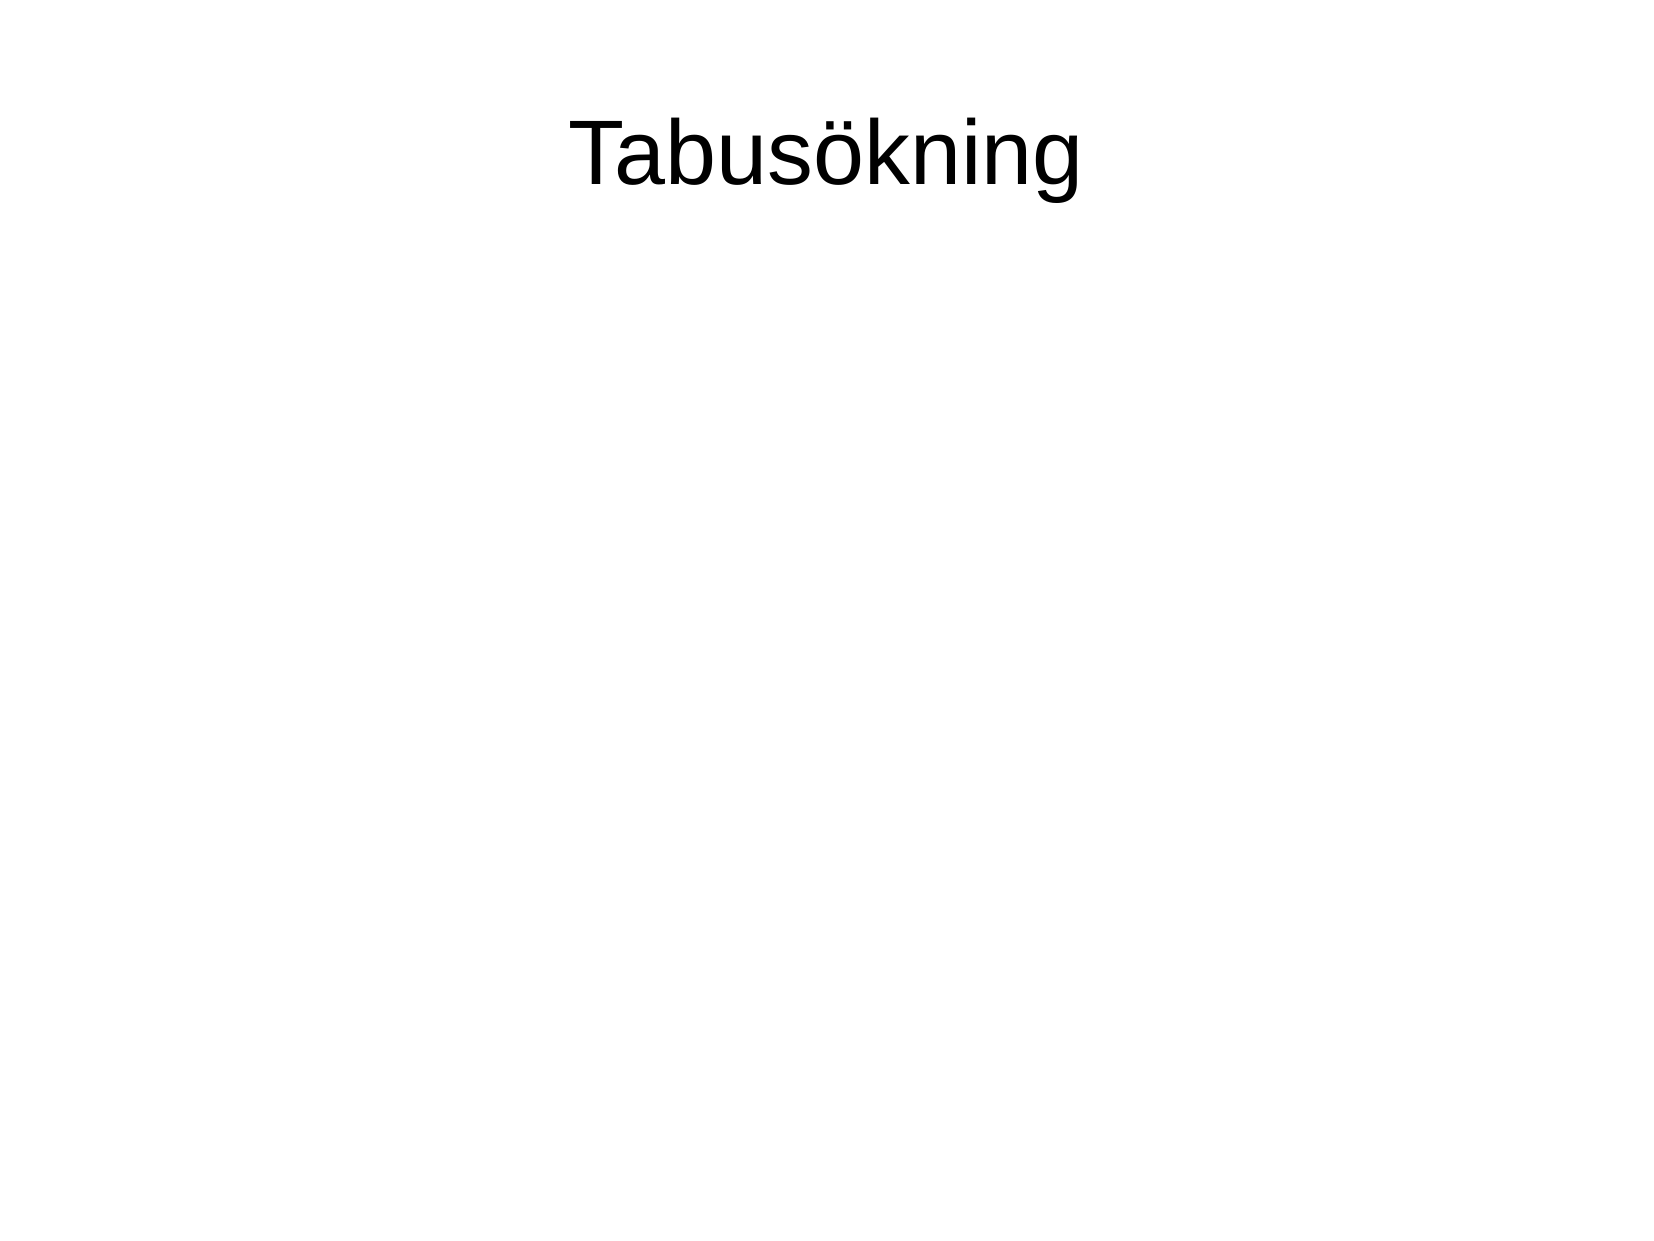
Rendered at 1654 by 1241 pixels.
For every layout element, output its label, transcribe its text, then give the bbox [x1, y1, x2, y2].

title Tabusökning [82, 49, 1571, 257]
